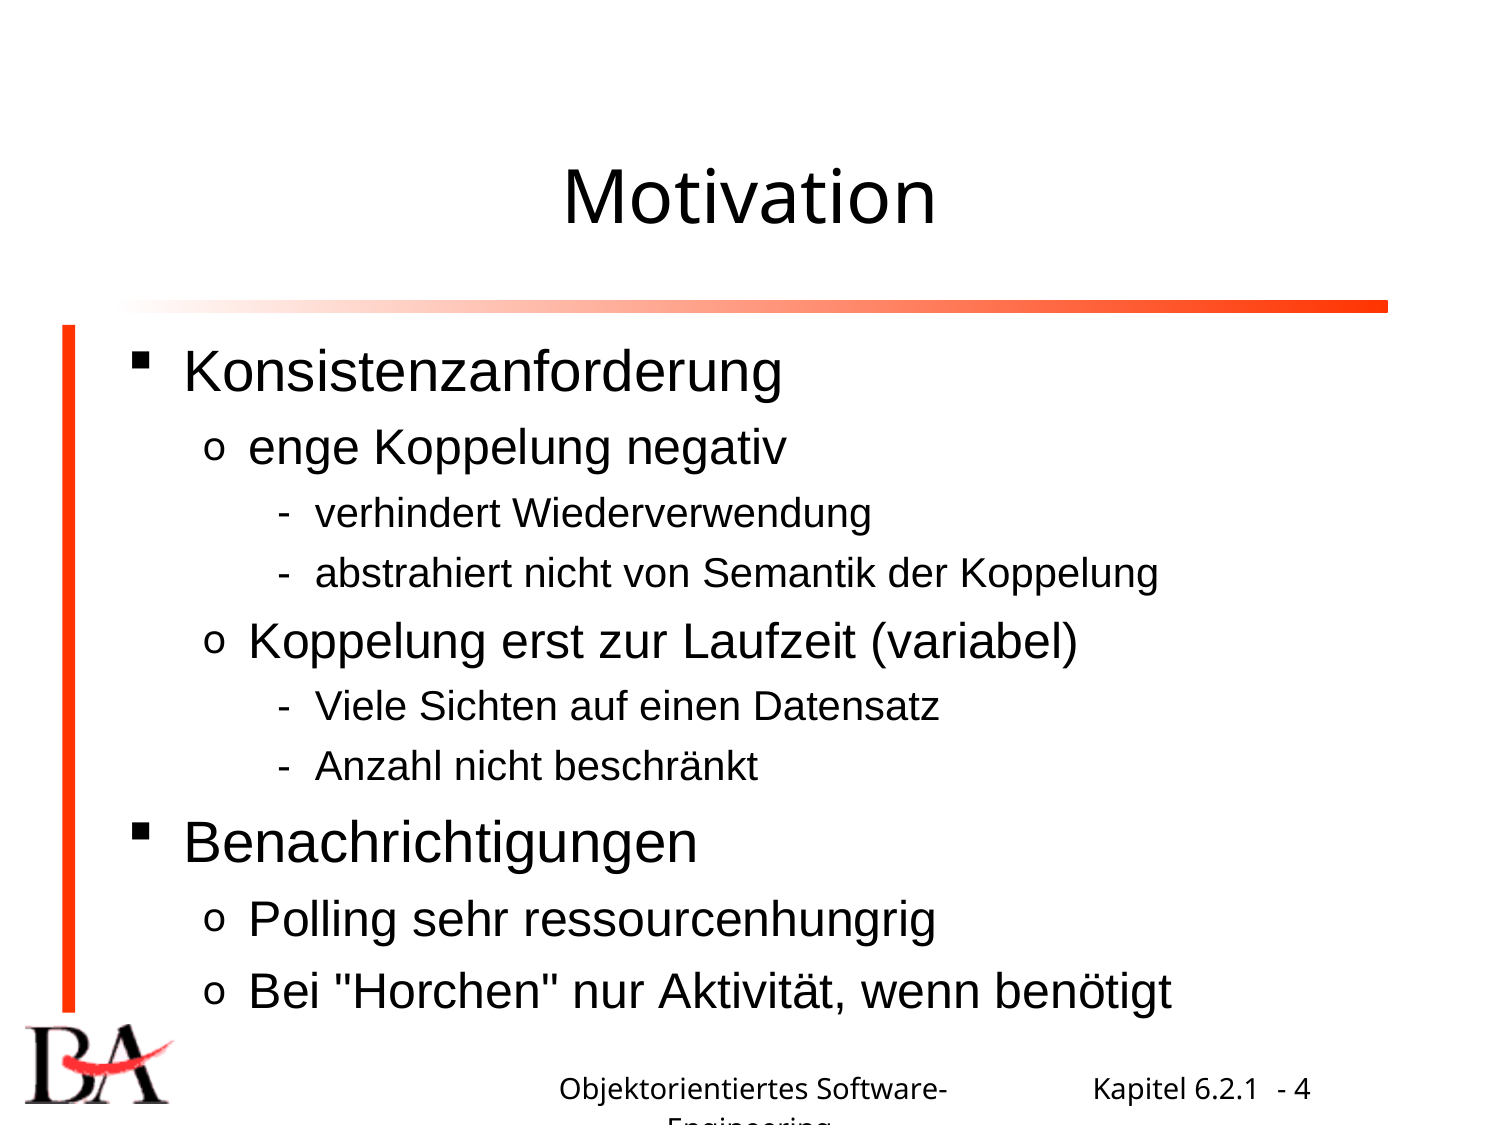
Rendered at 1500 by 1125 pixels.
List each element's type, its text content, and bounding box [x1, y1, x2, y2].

picture [24, 1024, 175, 1104]
title Motivation [112, 99, 1388, 288]
list Konsistenzanforderung enge Koppelung negativ verhindert Wiederverwendung abstrahiert nicht von Semantik der Koppelung Koppelung erst zur Laufzeit (variabel) Viele Sichten auf einen Datensatz Anzahl nicht beschränkt Benachrichtigungen Polling sehr ressourcenhungrig Bei "Horchen" nur Aktivität, wenn benötigt [112, 324, 1388, 1051]
